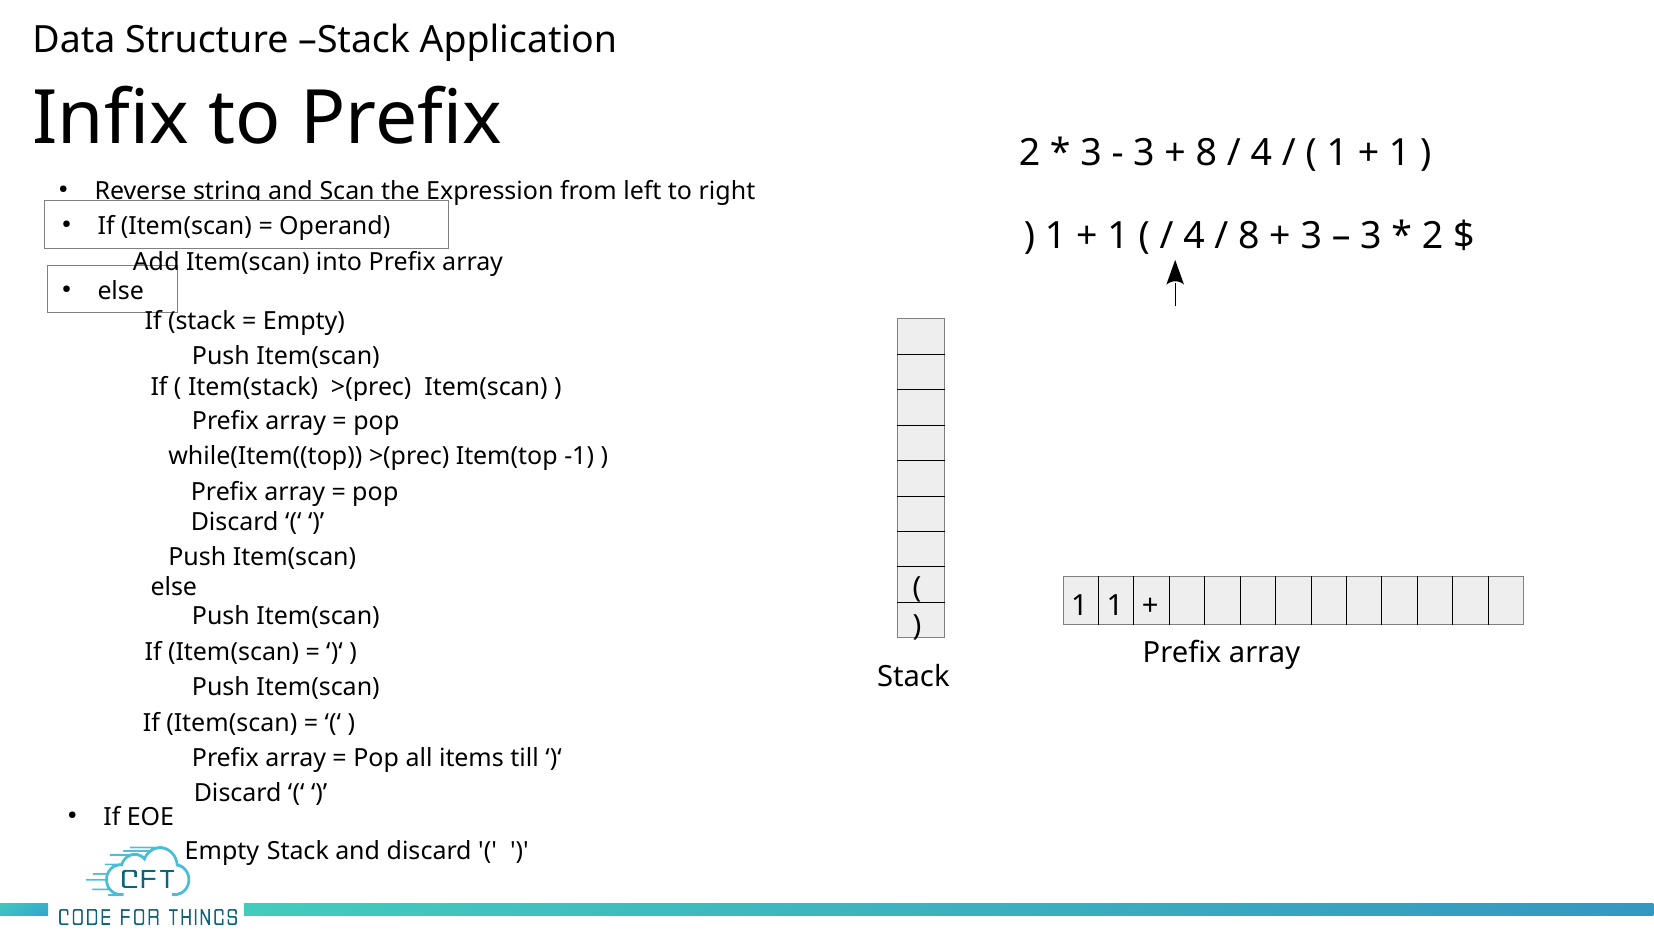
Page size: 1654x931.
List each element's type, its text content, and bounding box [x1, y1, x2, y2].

text_box If ( Item(stack) >(prec) Item(scan) ) [100, 360, 632, 406]
text_box If (Item(scan) = Operand) [47, 200, 491, 260]
title Data Structure –Stack Application Infix to Prefix [32, 12, 1536, 166]
picture [59, 846, 237, 925]
text_box while(Item((top)) >(prec) Item(top -1) ) [118, 430, 762, 489]
text_box Stack [862, 647, 973, 697]
text_box Prefix array [1128, 624, 1341, 674]
text_box 2 * 3 - 3 + 8 / 4 / ( 1 + 1 ) [968, 118, 1554, 178]
text_box If EOE [53, 791, 201, 836]
text_box Add Item(scan) into Prefix array [82, 236, 780, 286]
text_box [1170, 576, 1204, 624]
text_box 1 [1056, 576, 1105, 627]
text_box Discard ‘(‘ ‘)’ [140, 496, 376, 531]
text_box [897, 497, 945, 531]
text_box [1418, 576, 1452, 625]
text_box Prefix array = pop [140, 466, 442, 526]
text_box [1453, 576, 1488, 625]
text_box Empty Stack and discard '(' ')' [134, 820, 656, 880]
text_box Discard ‘(‘ ‘)’ [143, 767, 475, 812]
text_box [897, 318, 945, 354]
text_box If (Item(scan) = ‘(‘ ) [92, 696, 449, 756]
text_box [1347, 576, 1381, 625]
text_box Push Item(scan) [141, 330, 473, 390]
text_box + [1127, 577, 1182, 627]
text_box [1312, 576, 1346, 625]
text_box 1 [1091, 577, 1127, 627]
text_box [1241, 576, 1275, 624]
text_box [1276, 576, 1311, 624]
text_box [897, 426, 945, 460]
text_box Reverse string and Scan the Expression from left to right [44, 165, 960, 225]
text_box If (Item(scan) = ‘)‘ ) [94, 625, 508, 671]
text_box [1382, 576, 1417, 625]
text_box ) [897, 609, 943, 646]
text_box [897, 532, 945, 559]
text_box ( [897, 559, 952, 609]
text_box [897, 461, 945, 496]
text_box [1489, 576, 1524, 625]
text_box If (stack = Empty) [94, 295, 449, 355]
text_box else [100, 561, 243, 621]
text_box Prefix array = pop [141, 395, 498, 430]
text_box Push Item(scan) [141, 590, 414, 625]
text_box [897, 390, 945, 425]
text_box Push Item(scan) [118, 531, 390, 576]
text_box Push Item(scan) [141, 661, 473, 706]
text_box else [47, 265, 213, 325]
text_box Prefix array = Pop all items till ‘)‘ [141, 732, 685, 792]
text_box [897, 355, 945, 389]
text_box [1205, 576, 1240, 624]
text_box ) 1 + 1 ( / 4 / 8 + 3 – 3 * 2 $ [973, 200, 1577, 260]
